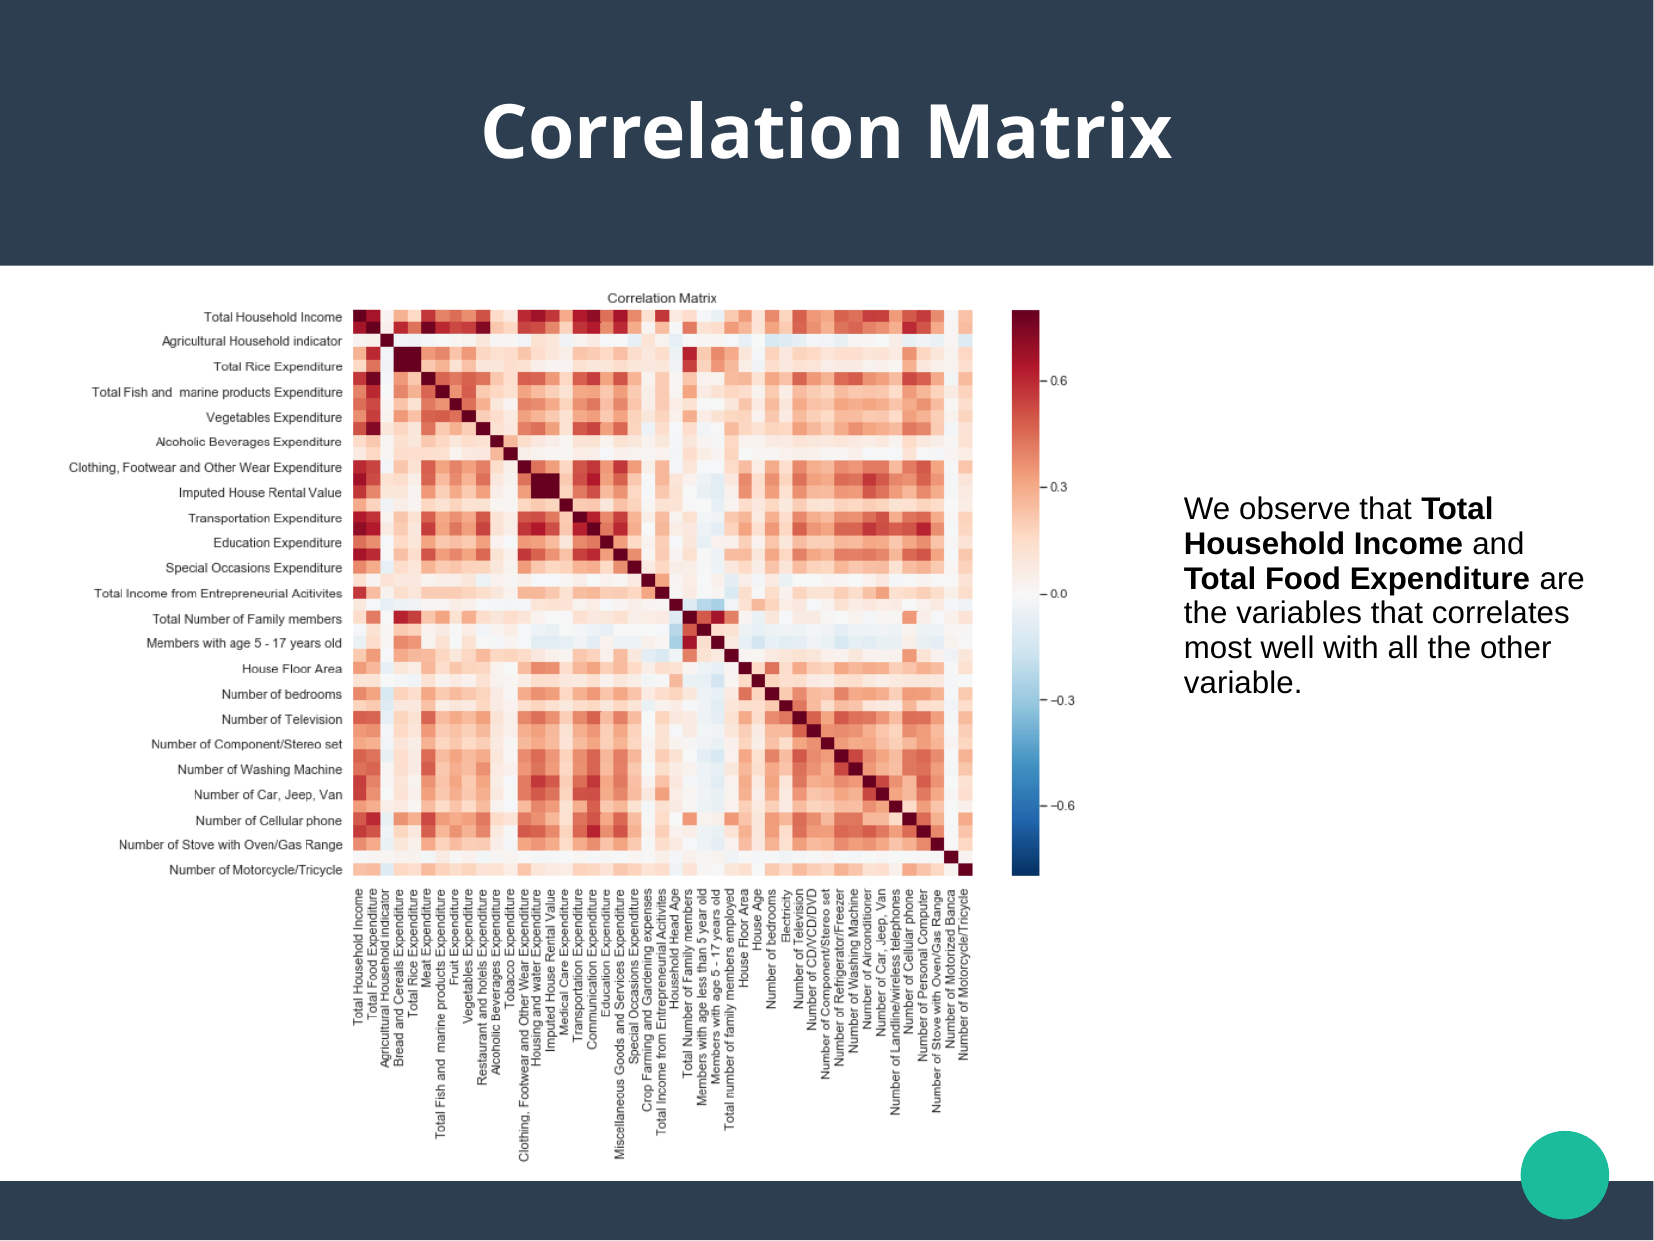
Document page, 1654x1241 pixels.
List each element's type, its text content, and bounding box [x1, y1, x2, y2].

text_box Correlation Matrix [58, 49, 1595, 207]
picture [47, 289, 1124, 1170]
text_box We observe that Total Household Income and Total Food Expenditure are the variables that correlates most well with all the other variable. [1169, 484, 1607, 792]
